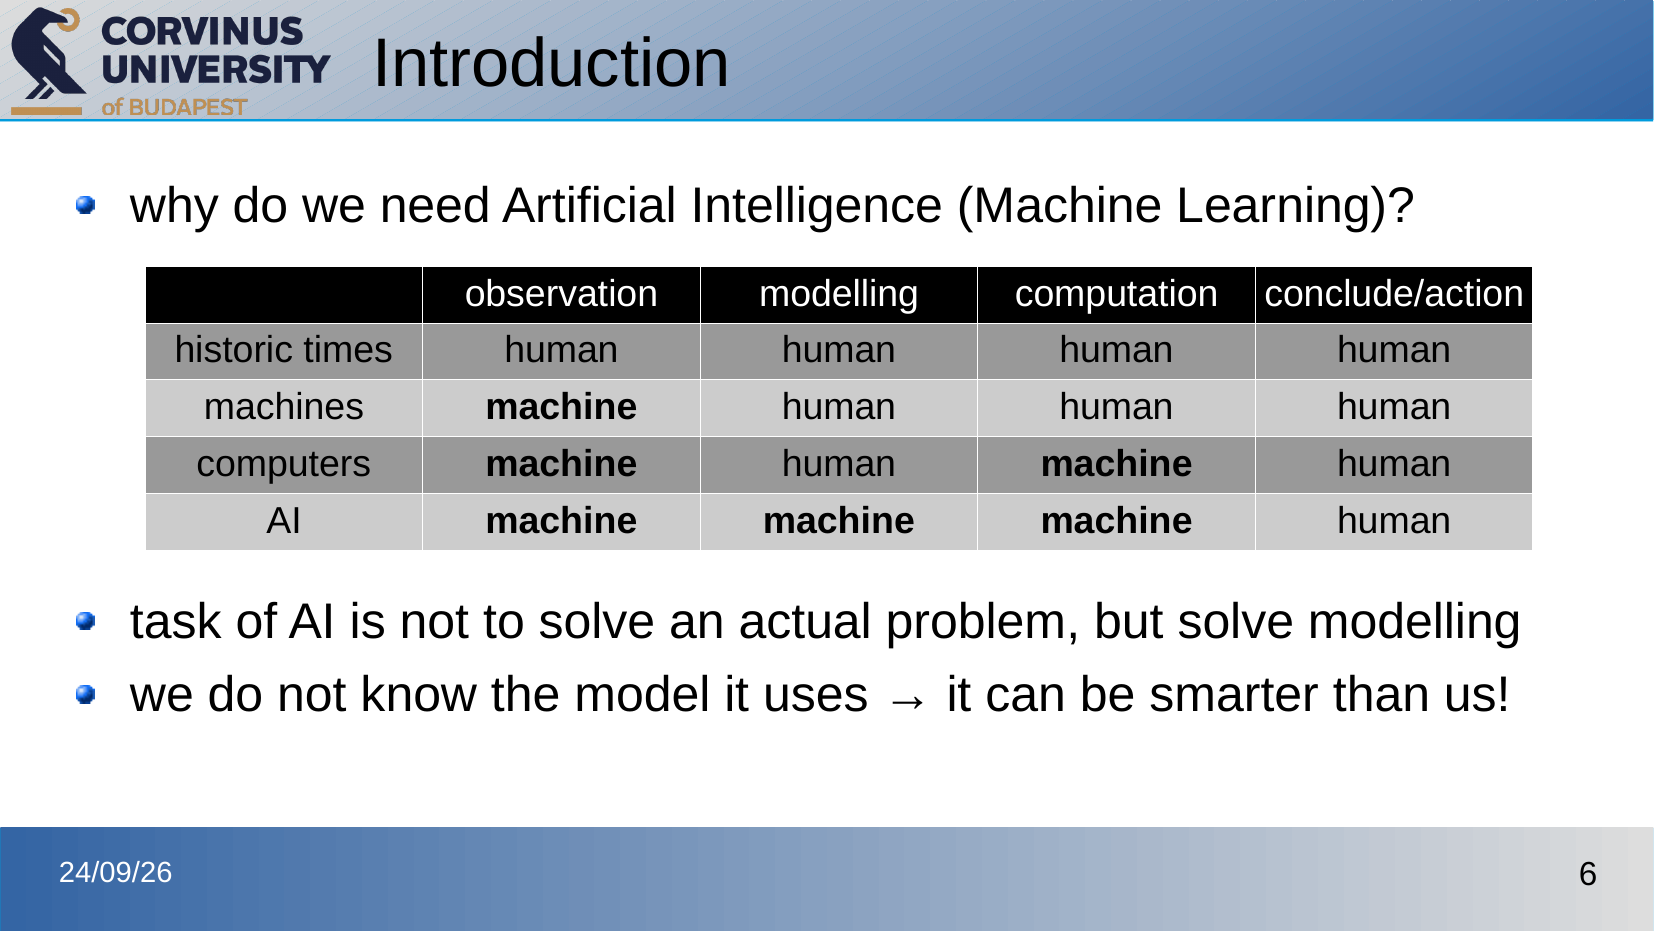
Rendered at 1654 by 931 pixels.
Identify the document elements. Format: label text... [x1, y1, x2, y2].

table_cell machine [978, 494, 1255, 550]
table_cell human [1256, 380, 1532, 436]
table_cell machine [978, 437, 1255, 493]
table_cell human [423, 324, 700, 379]
table_header computation [978, 267, 1255, 323]
table_cell historic times [146, 324, 422, 379]
table_cell machine [701, 494, 977, 550]
table_cell human [978, 380, 1255, 436]
table_header modelling [701, 267, 977, 323]
table_cell human [1256, 324, 1532, 379]
table_cell human [1256, 437, 1532, 493]
list why do we need Artificial Intelligence (Machine Learning)? task of AI is not to solve an actual problem, but solve modelling we do not know the model it uses → it can be smarter than us! [59, 177, 1595, 768]
table_cell AI [146, 494, 422, 550]
table_header [146, 267, 422, 323]
table_cell human [701, 324, 977, 379]
table_cell machines [146, 380, 422, 436]
table_header conclude/action [1256, 267, 1532, 323]
picture [11, 7, 331, 115]
table_cell human [701, 380, 977, 436]
title Introduction [372, 23, 1625, 103]
table_cell human [1256, 494, 1532, 550]
table_cell machine [423, 494, 700, 550]
table_cell machine [423, 380, 700, 436]
table_header observation [423, 267, 700, 323]
table_cell human [701, 437, 977, 493]
table_cell computers [146, 437, 422, 493]
table_cell machine [423, 437, 700, 493]
table_cell human [978, 324, 1255, 379]
